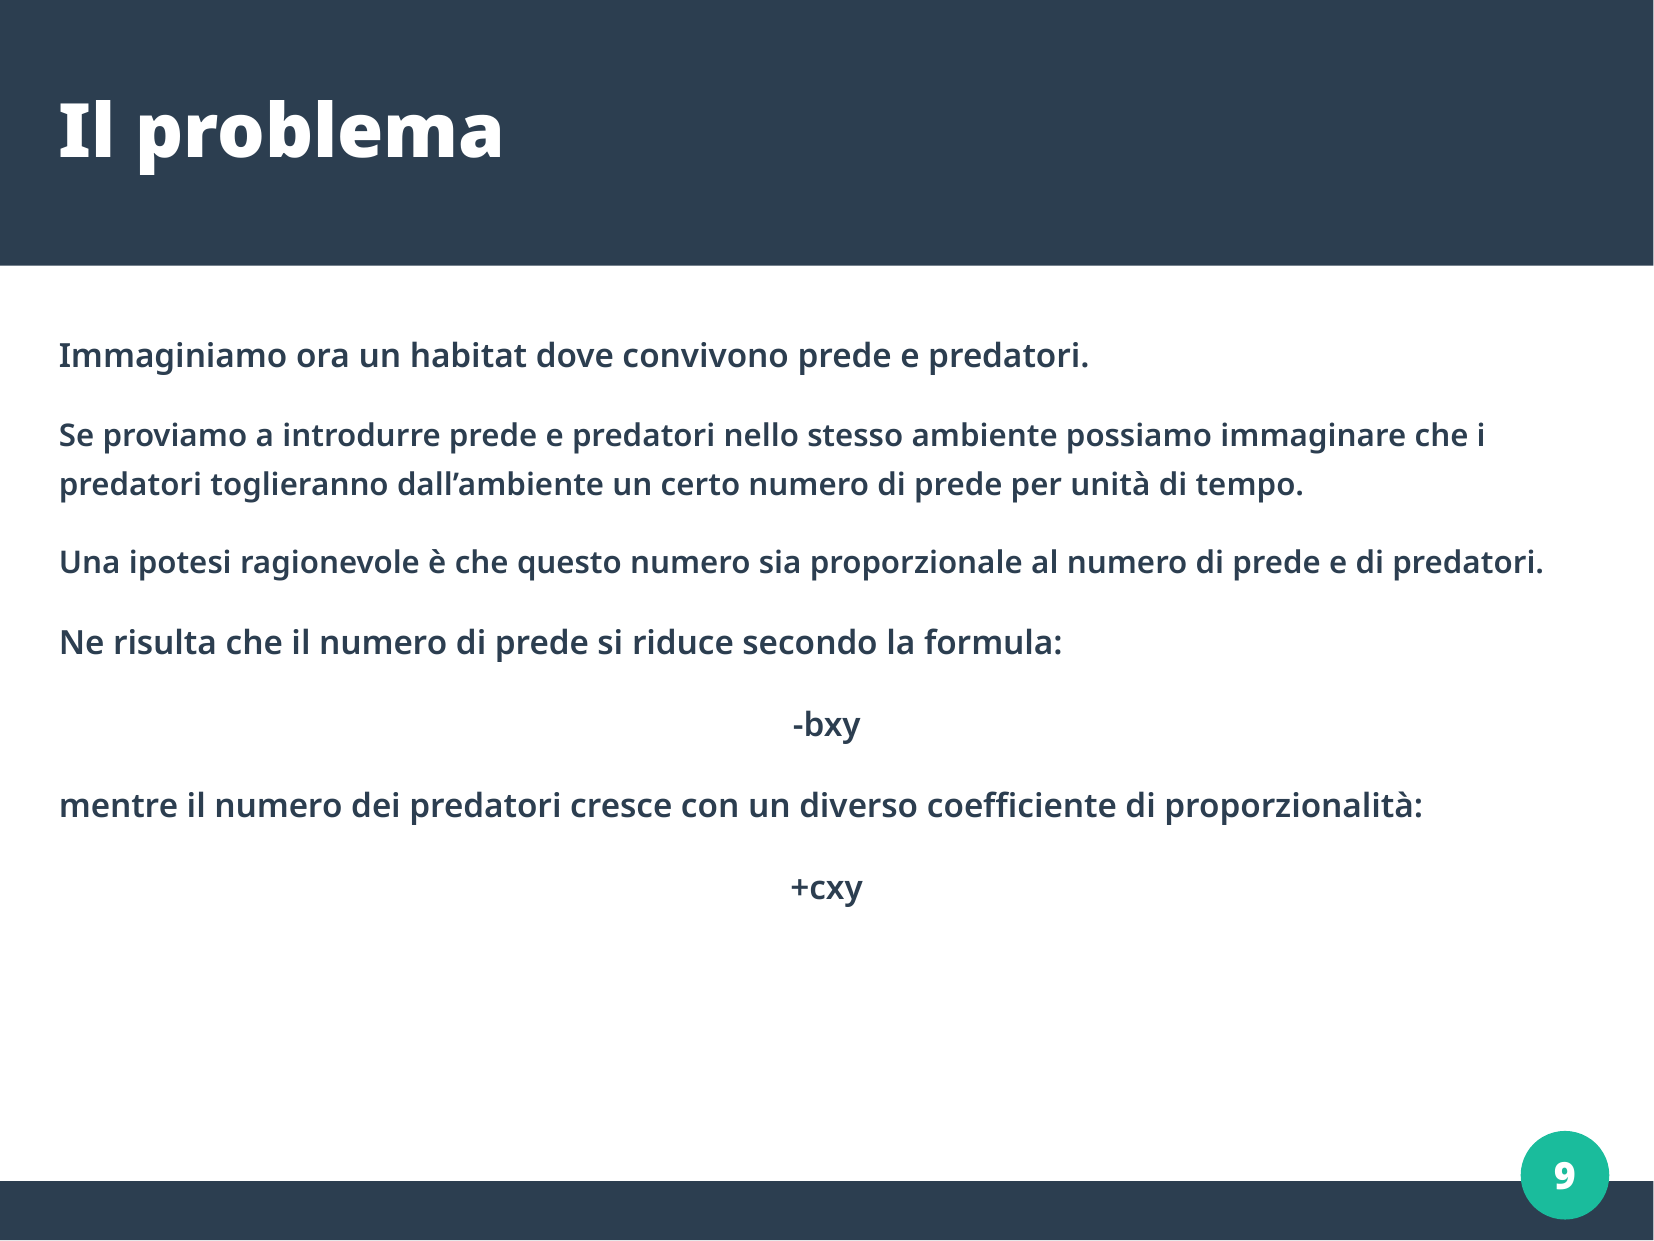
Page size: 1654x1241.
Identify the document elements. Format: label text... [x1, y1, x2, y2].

title Il problema [59, 49, 1595, 207]
list Immaginiamo ora un habitat dove convivono prede e predatori. Se proviamo a introdurre prede e predatori nello stesso ambiente possiamo immaginare che i predatori toglieranno dall’ambiente un certo numero di prede per unità di tempo. Una ipotesi ragionevole è che questo numero sia proporzionale al numero di prede e di predatori. Ne risulta che il numero di prede si riduce secondo la formula: -bxy mentre il numero dei predatori cresce con un diverso coefficiente di proporzionalità: +cxy [59, 324, 1595, 1152]
